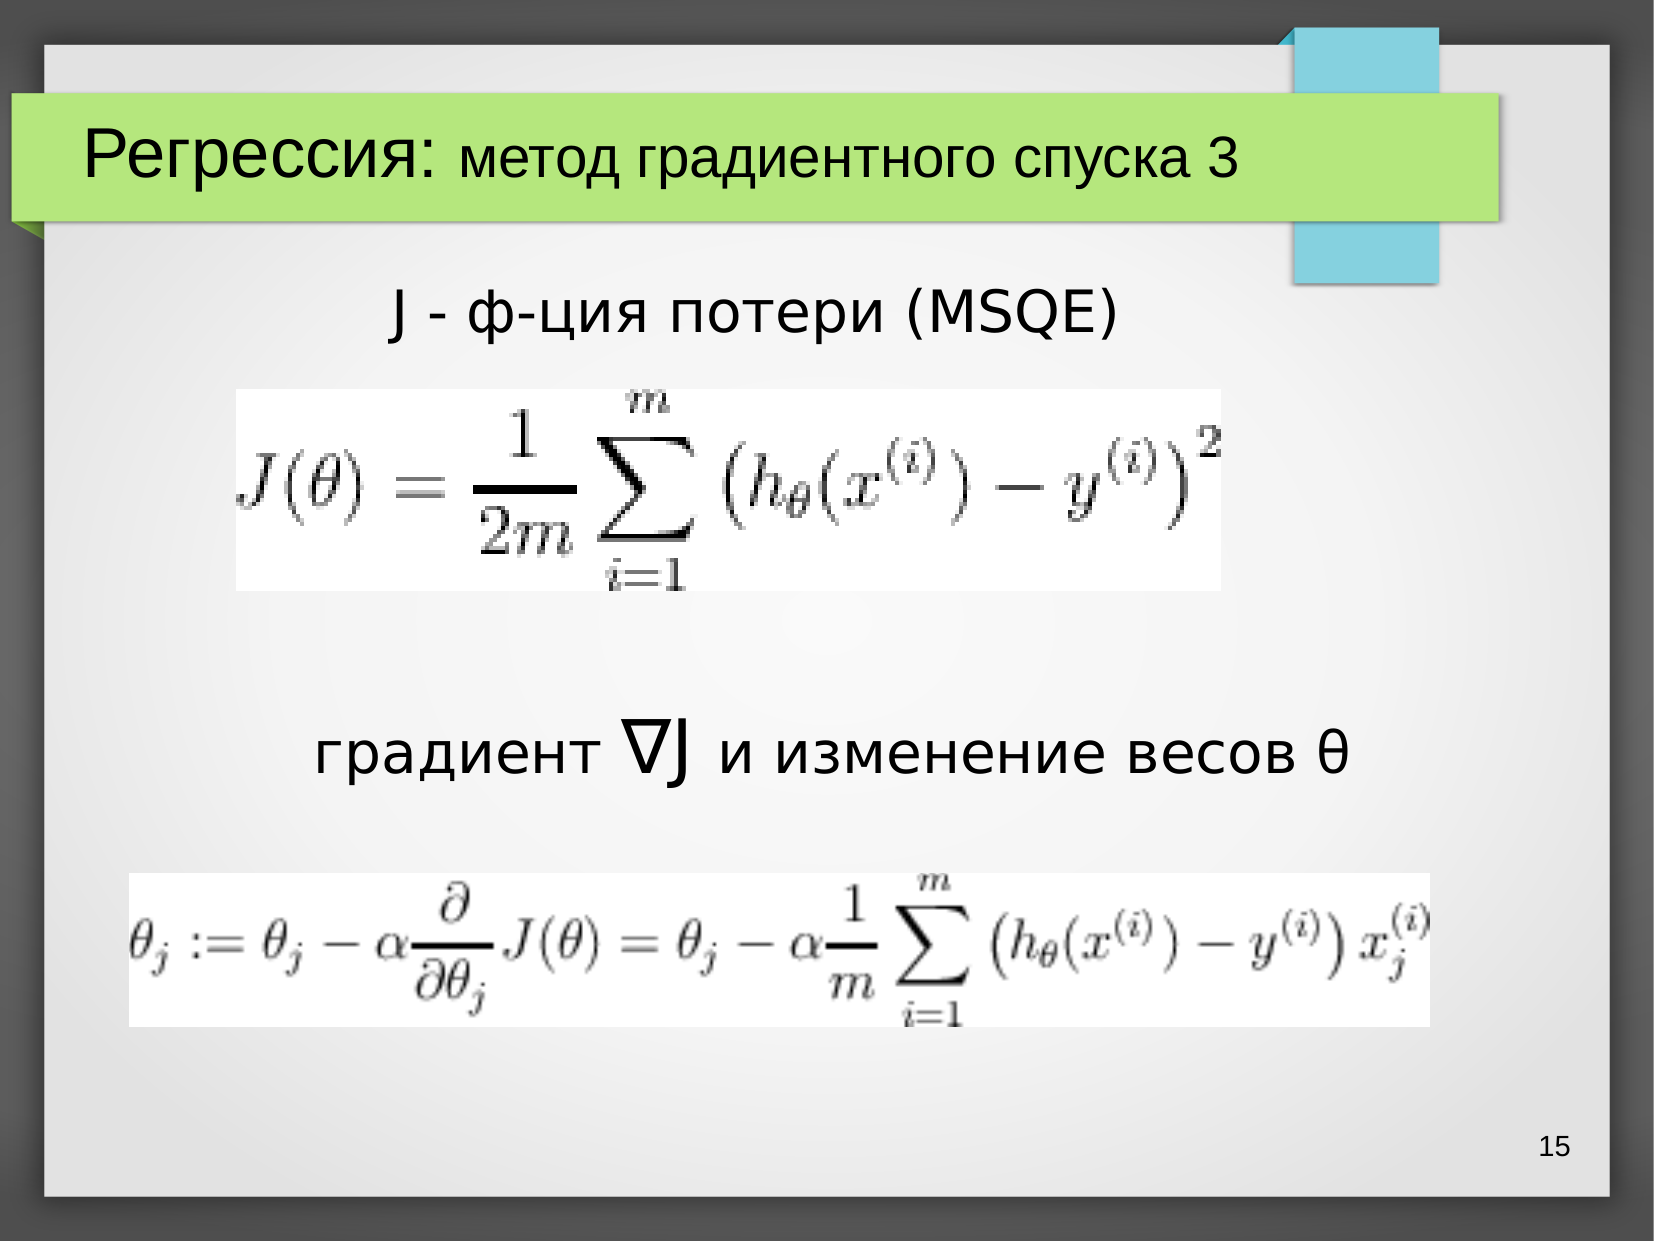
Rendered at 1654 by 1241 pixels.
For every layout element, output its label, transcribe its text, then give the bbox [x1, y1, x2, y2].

title Регрессия: метод градиентного спуска 3 [82, 49, 1571, 257]
picture [0, 0, 1654, 1241]
text_box градиент ∇J и изменение весов θ [224, 696, 1441, 804]
text_box J - ф-ция потери (MSQE) [271, 271, 1241, 355]
